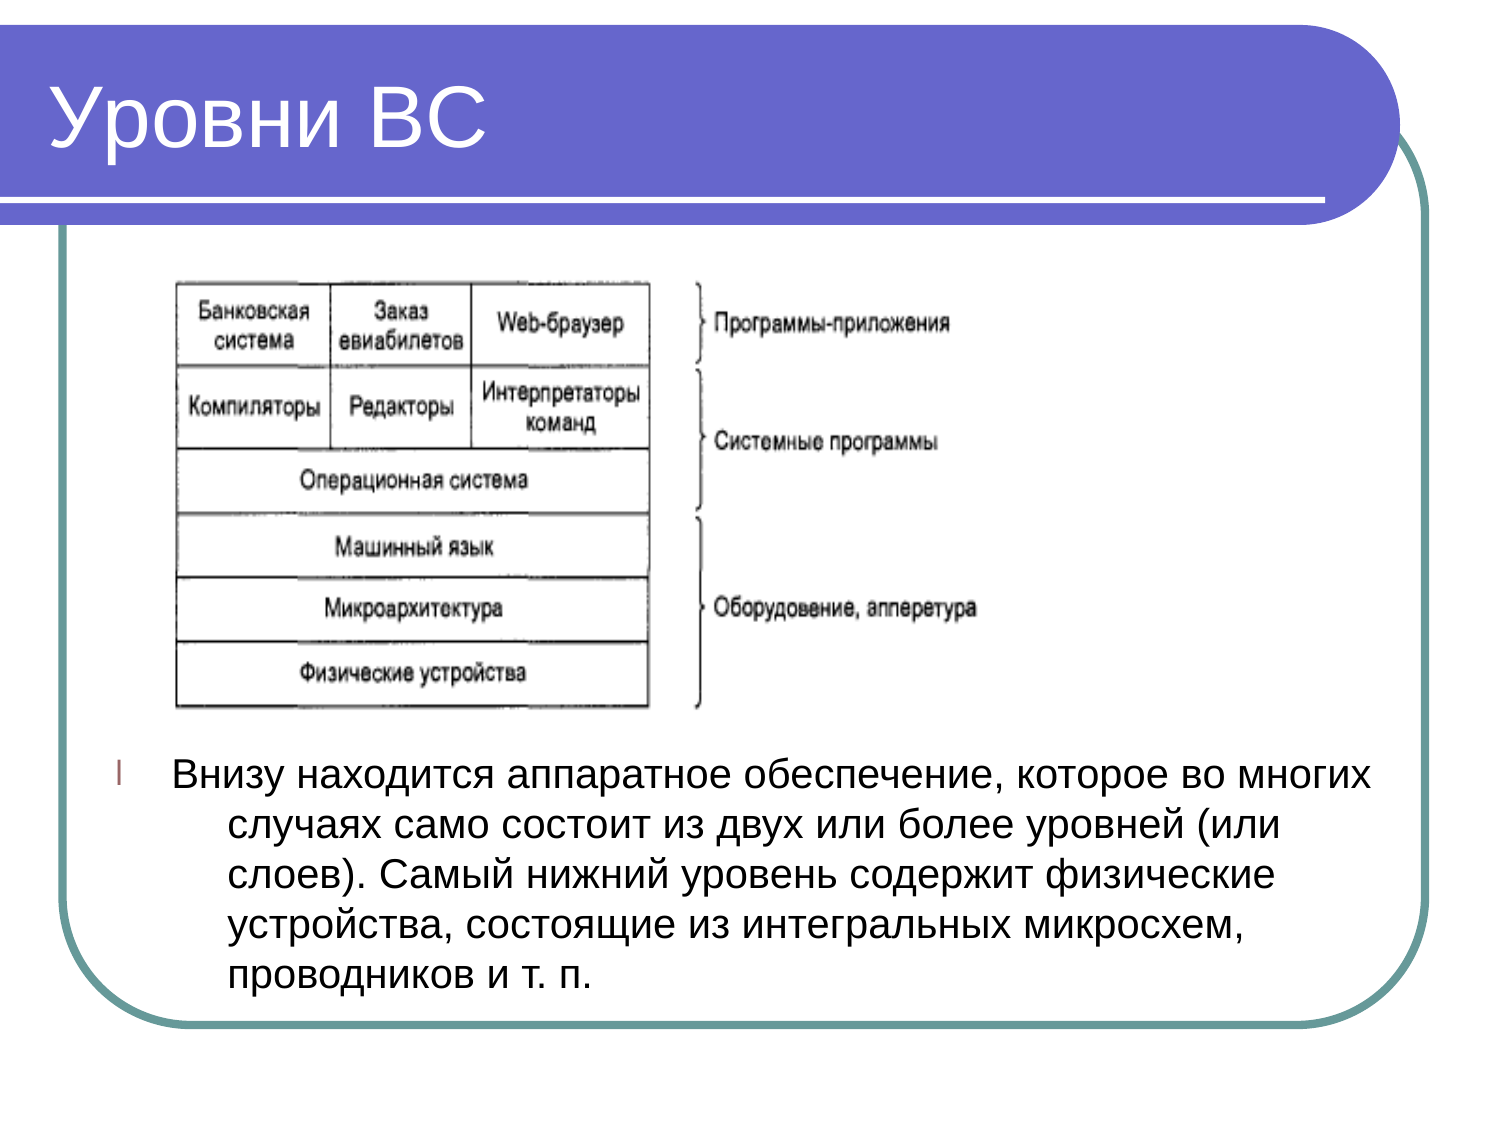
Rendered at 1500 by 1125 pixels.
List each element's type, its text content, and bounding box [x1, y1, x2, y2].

text_box Внизу находится аппаратное обеспечение, которое во многих случаях само состоит из двух или более уровней (или слоев). Самый нижний уровень содержит физические устройства, состоящие из интегральных микросхем, проводников и т. п. [100, 740, 1400, 988]
title Уровни ВС [32, 37, 1347, 188]
picture [159, 267, 987, 722]
